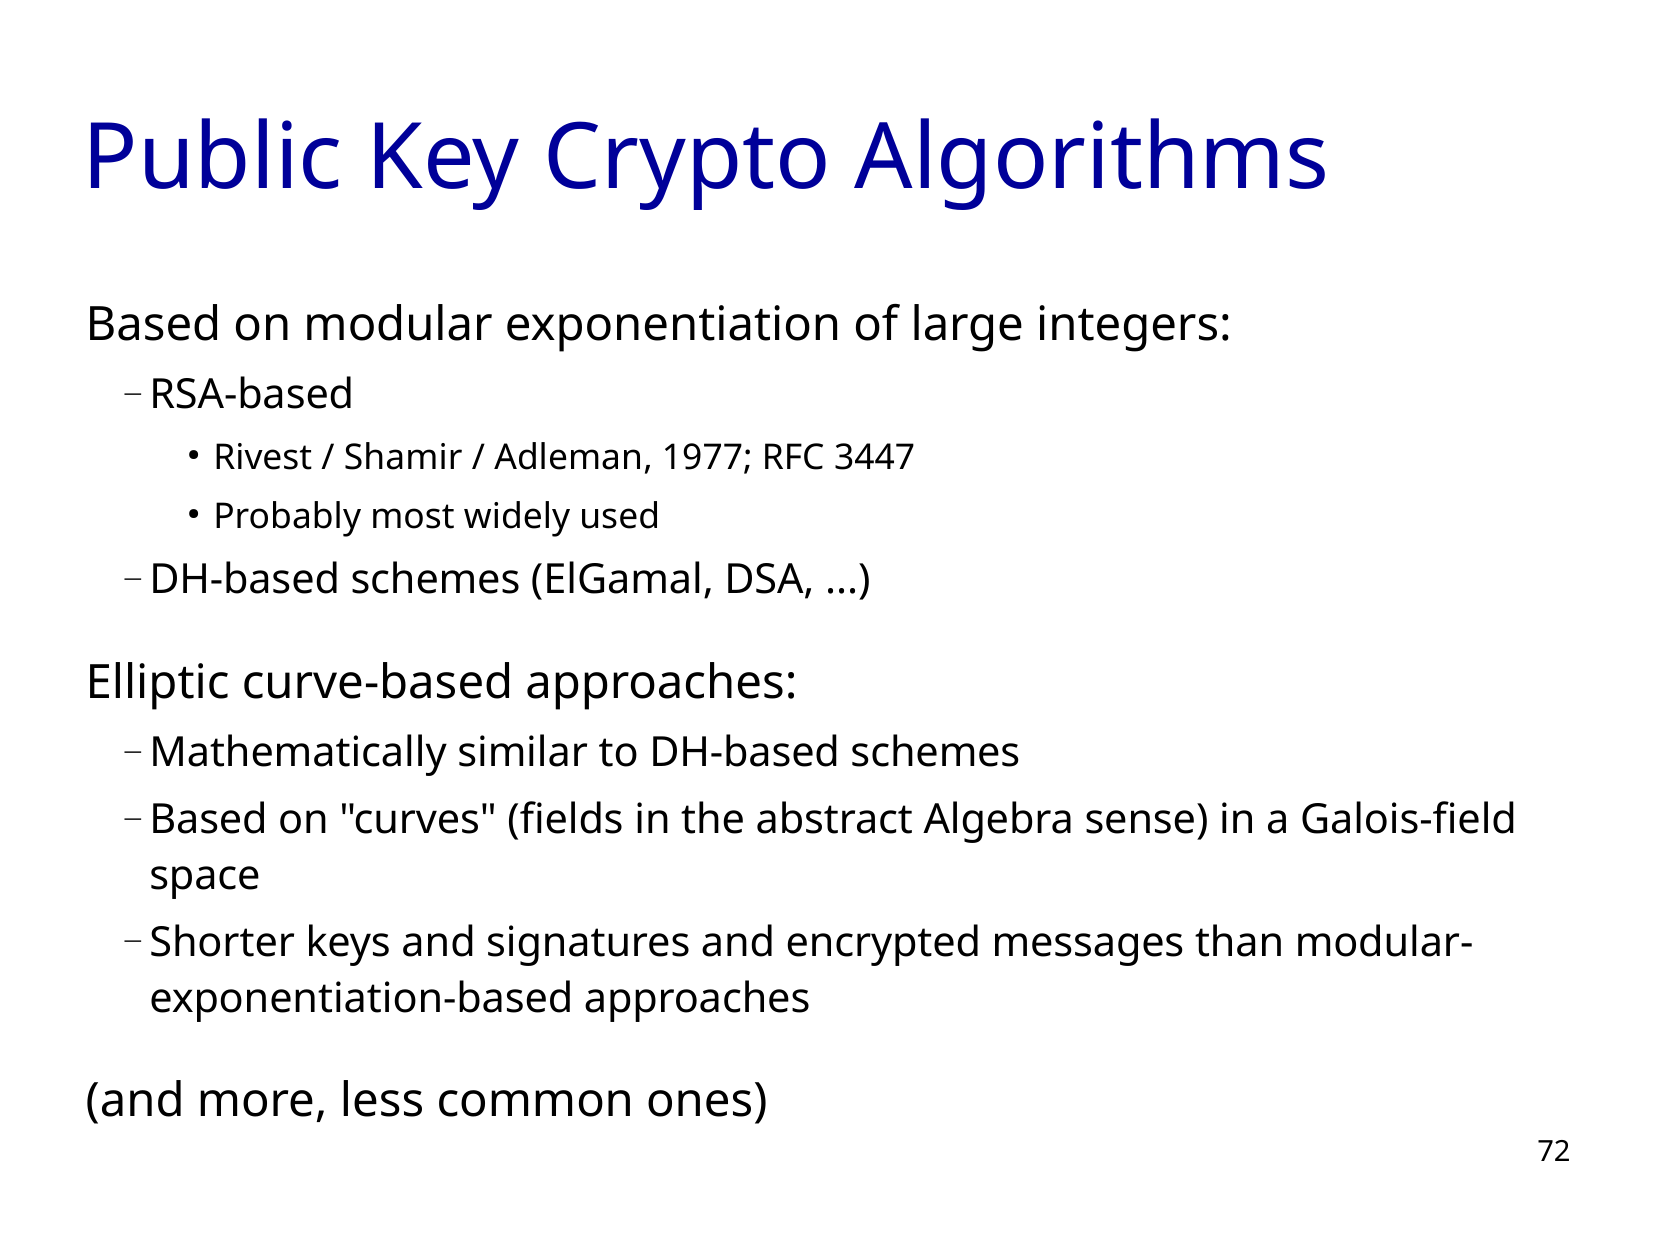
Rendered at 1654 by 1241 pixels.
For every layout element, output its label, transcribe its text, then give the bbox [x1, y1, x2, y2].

list Based on modular exponentiation of large integers: RSA-based Rivest / Shamir / Adleman, 1977; RFC 3447 Probably most widely used DH-based schemes (ElGamal, DSA, ...) Elliptic curve-based approaches: Mathematically similar to DH-based schemes Based on "curves" (fields in the abstract Algebra sense) in a Galois-field space Shorter keys and signatures and encrypted messages than modular-exponentiation-based approaches (and more, less common ones) [60, 290, 1571, 1141]
title Public Key Crypto Algorithms [82, 49, 1571, 257]
